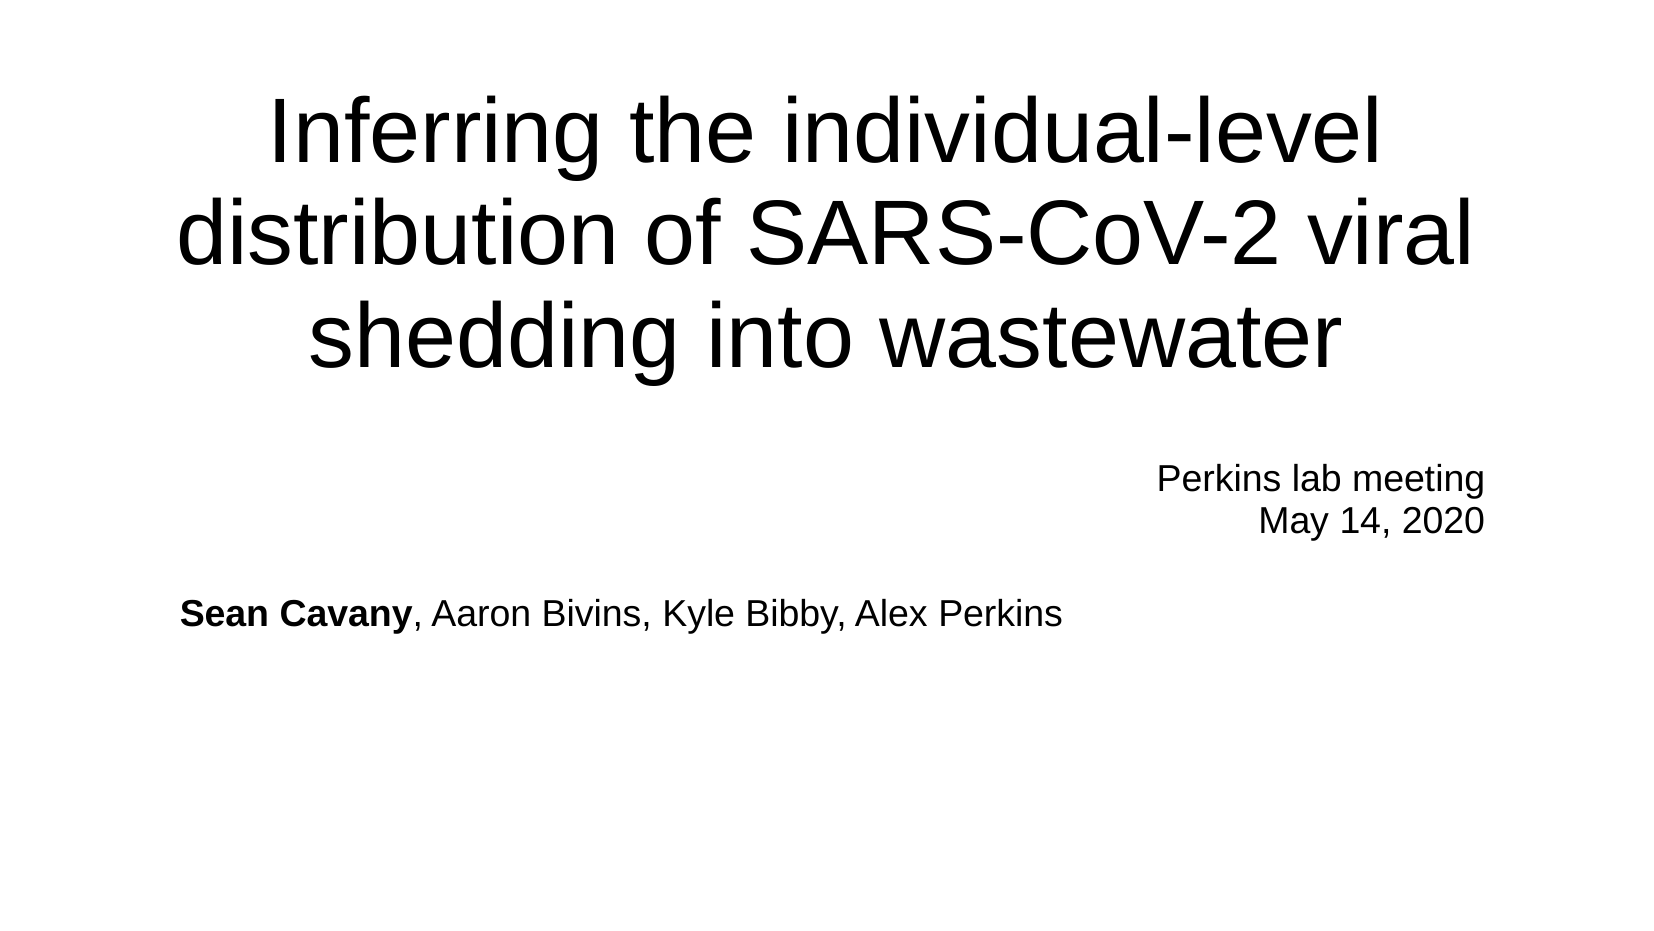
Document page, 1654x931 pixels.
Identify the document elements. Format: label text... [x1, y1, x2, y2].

text_box Sean Cavany, Aaron Bivins, Kyle Bibby, Alex Perkins [165, 585, 1111, 684]
text_box Perkins lab meeting May 14, 2020 [1141, 450, 1501, 549]
title Inferring the individual-level distribution of SARS-CoV-2 viral shedding into wastewater [82, 79, 1571, 387]
